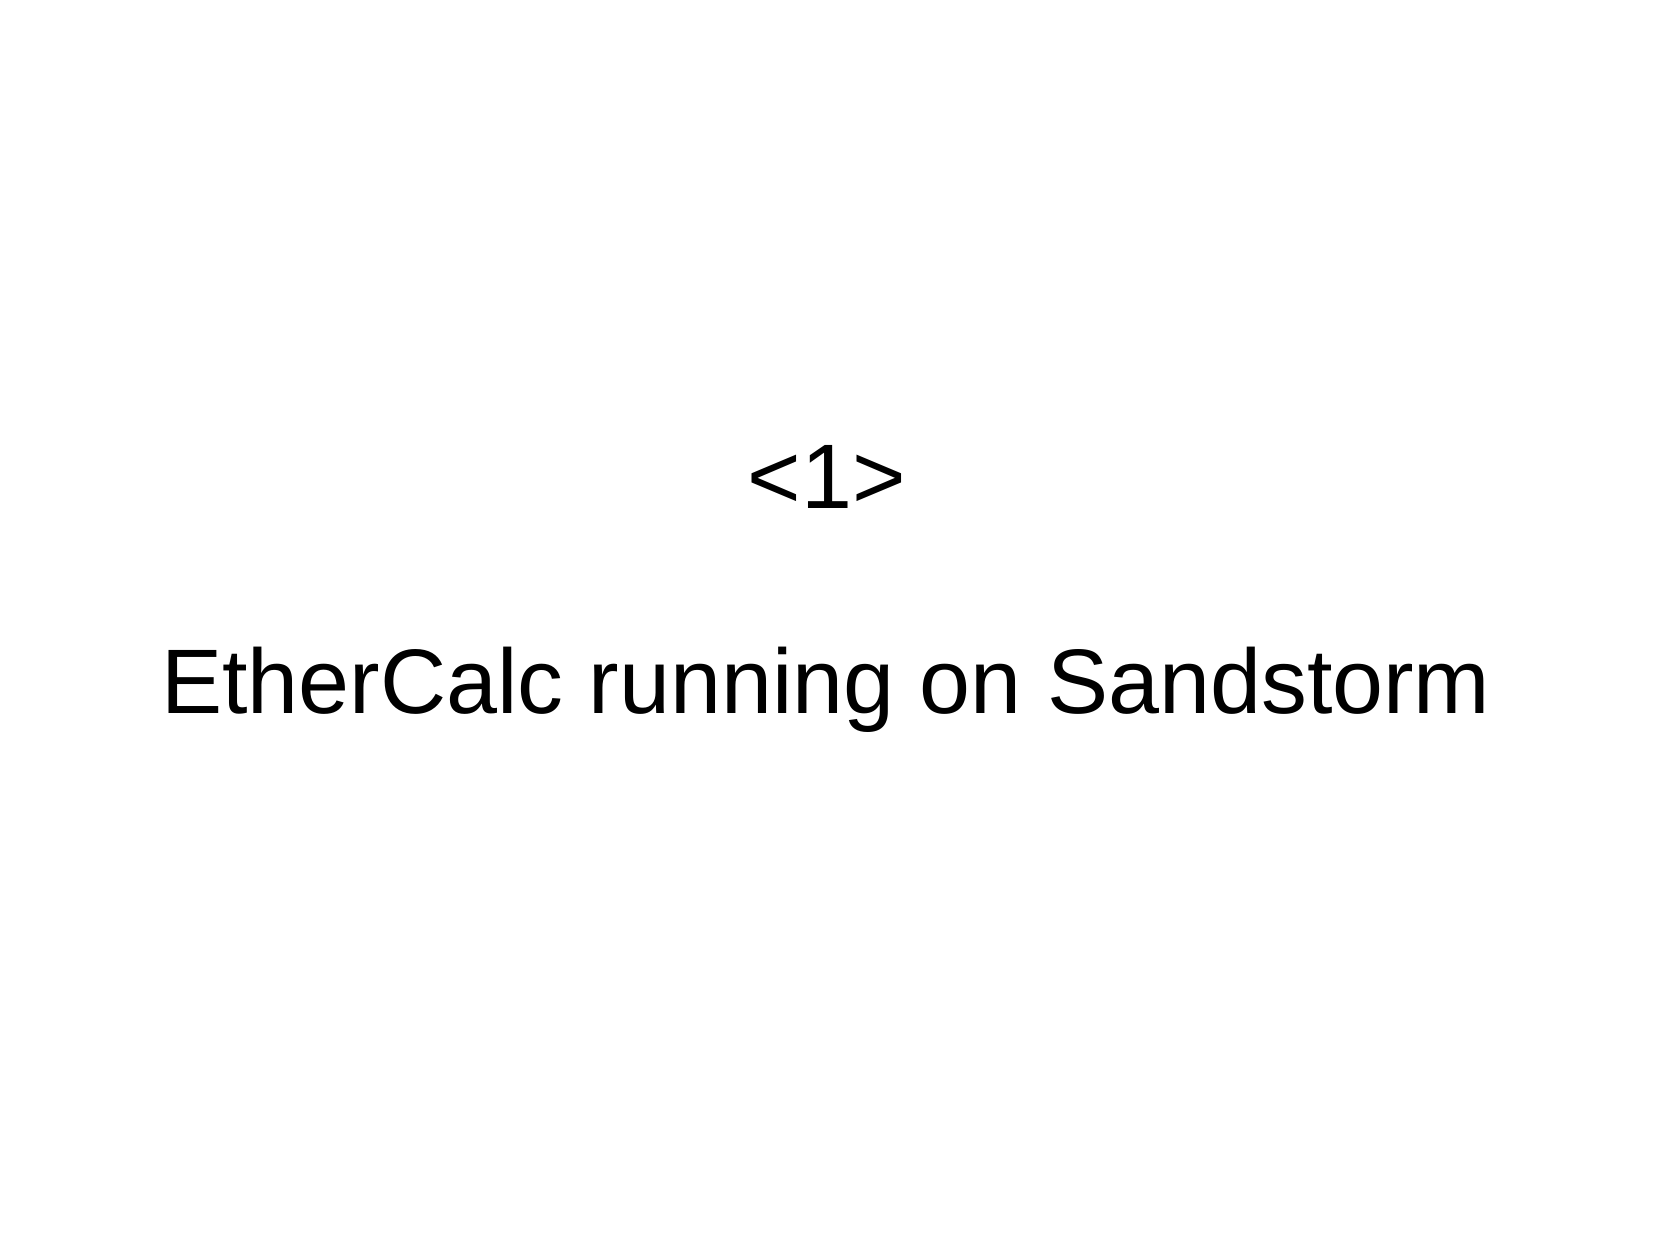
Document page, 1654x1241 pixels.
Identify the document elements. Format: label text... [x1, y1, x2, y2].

title <1> EtherCalc running on Sandstorm [82, 49, 1571, 1111]
